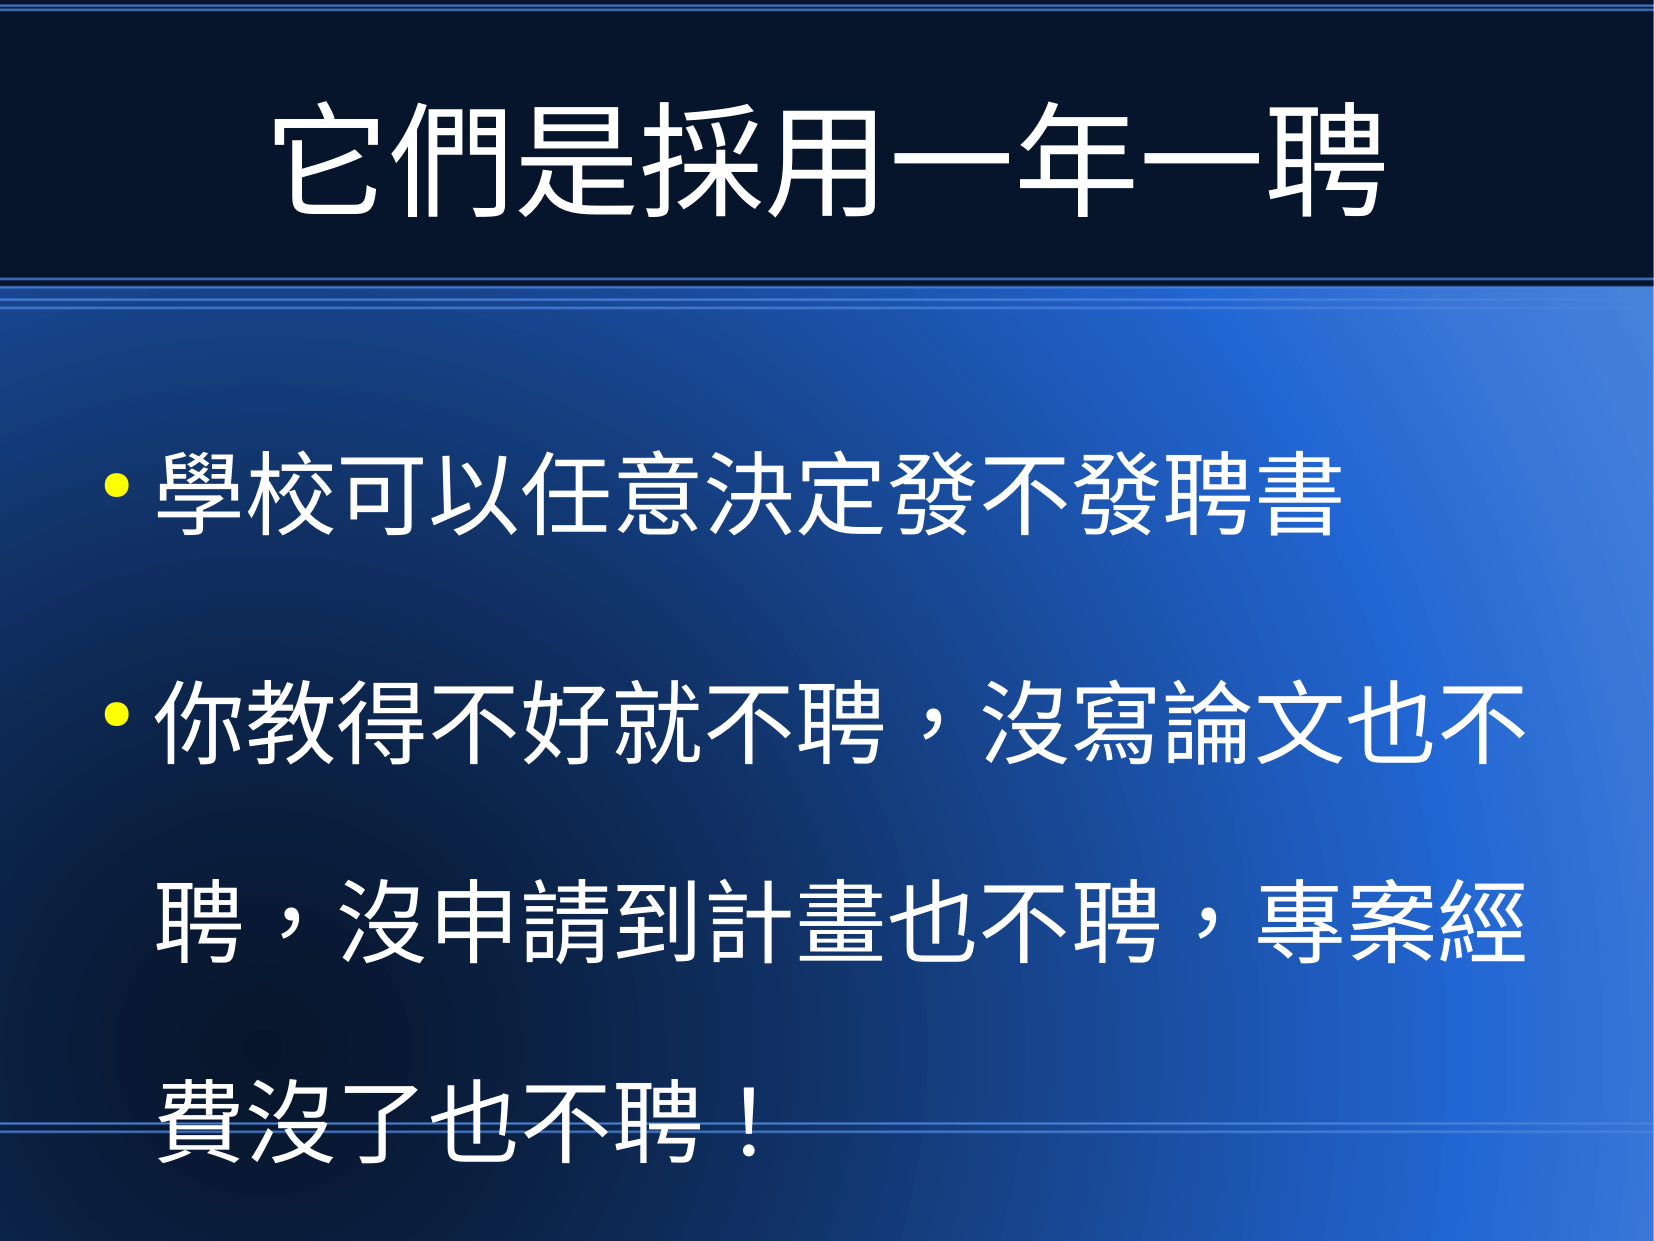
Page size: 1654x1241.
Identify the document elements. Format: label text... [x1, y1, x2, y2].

picture [0, 0, 1654, 1241]
list 學校可以任意決定發不發聘書 你教得不好就不聘，沒寫論文也不聘，沒申請到計畫也不聘，專案經費沒了也不聘！ [82, 355, 1571, 1241]
title 它們是採用一年一聘 [82, 49, 1571, 257]
